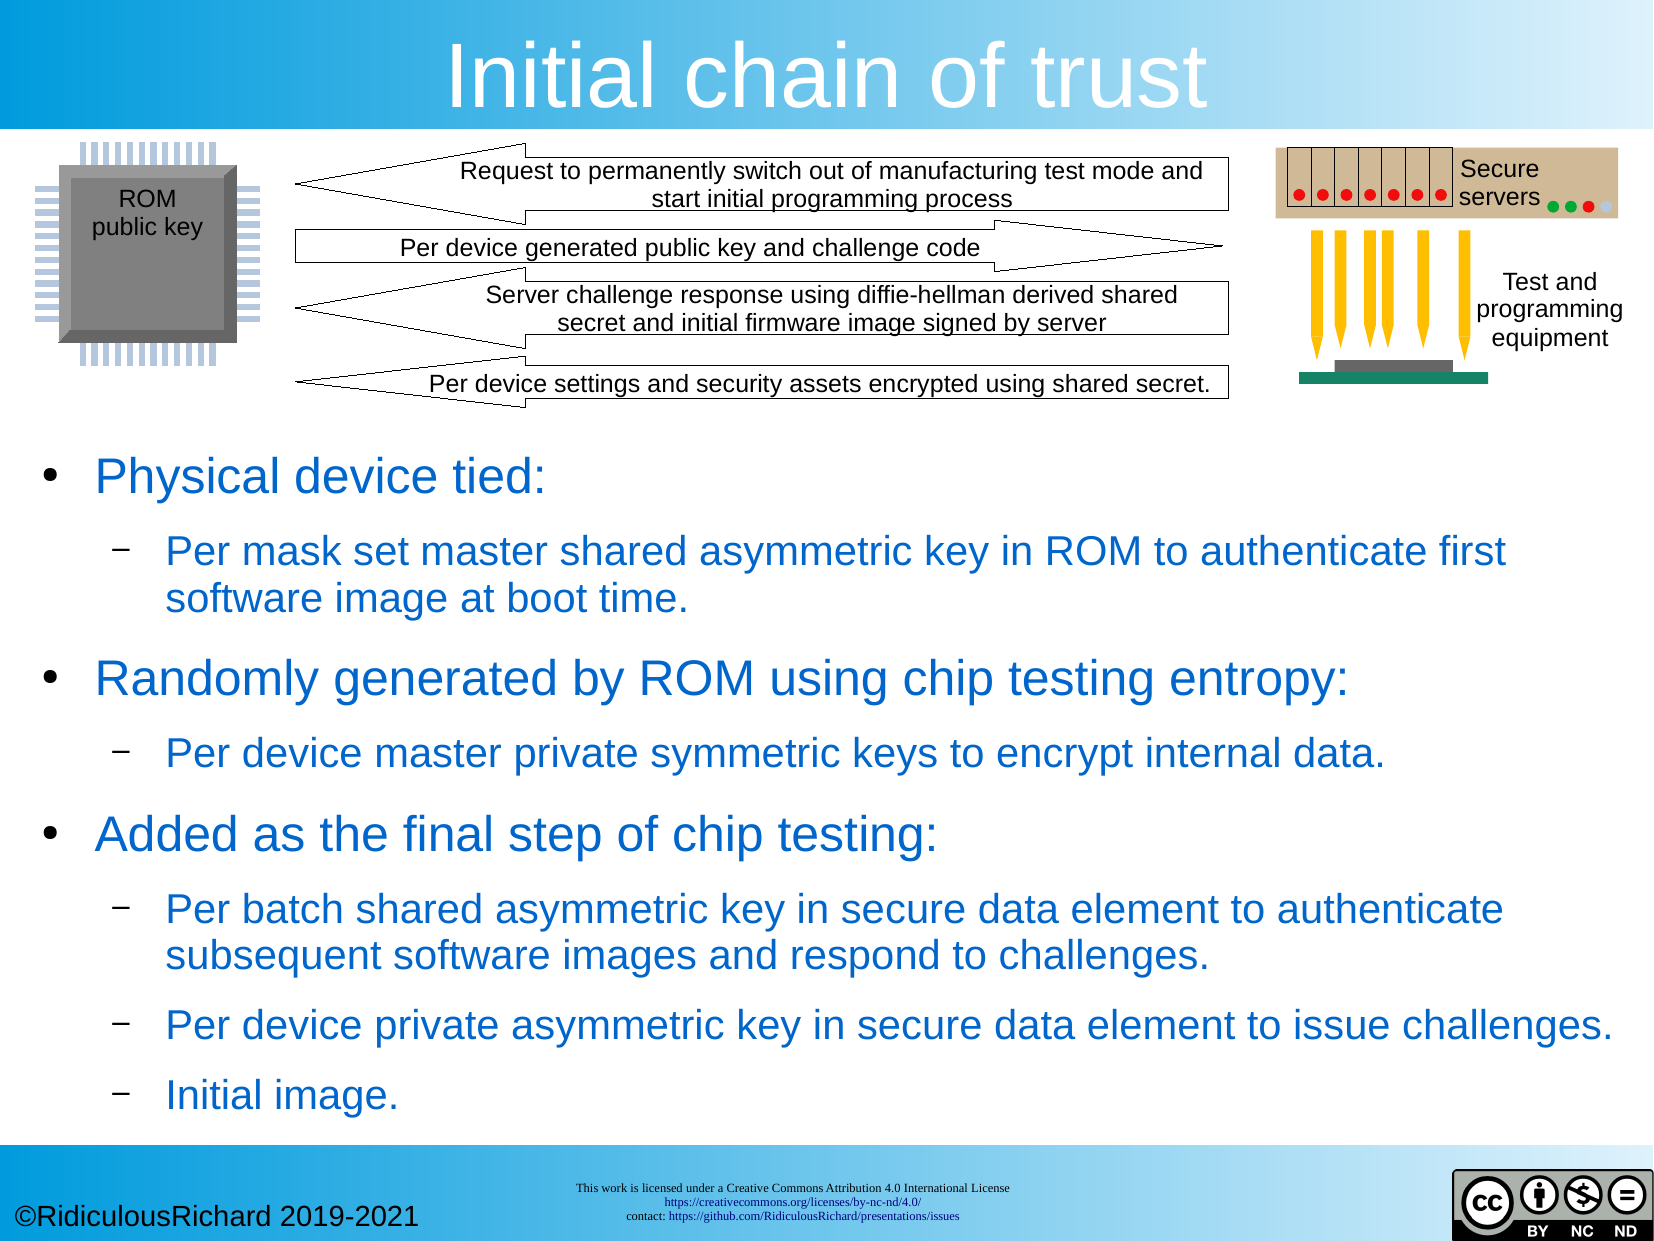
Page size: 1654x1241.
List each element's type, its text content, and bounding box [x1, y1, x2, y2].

text_box Request to permanently switch out of manufacturing test mode and start initial programming process [437, 149, 1229, 221]
text_box [1406, 148, 1429, 206]
text_box [1334, 230, 1347, 349]
text_box [1382, 148, 1405, 206]
text_box [1359, 148, 1381, 206]
text_box [1560, 147, 1619, 219]
title Initial chain of trust [82, 23, 1571, 129]
text_box [1312, 148, 1334, 206]
text_box [1299, 360, 1489, 384]
picture [138, 1146, 142, 1241]
text_box Per device settings and security assets encrypted using shared secret. [413, 362, 1229, 408]
text_box Per device generated public key and challenge code [295, 226, 1087, 272]
text_box Server challenge response using diffie-hellman derived shared secret and initial firmware image signed by server [437, 273, 1229, 345]
text_box Secure servers [1440, 147, 1560, 219]
list Physical device tied: Per mask set master shared asymmetric key in ROM to authenticate first software image at boot time. Randomly generated by ROM using chip testing entropy: Per device master private symmetric keys to encrypt internal data. Added as the final step of chip testing: Per batch shared asymmetric key in secure data element to authenticate subsequent software images and respond to challenges. Per device private asymmetric key in secure data element to issue challenges. Initial image. [23, 448, 1630, 1134]
text_box ROM public key [70, 177, 225, 249]
text_box [1275, 147, 1440, 219]
text_box [1417, 230, 1430, 349]
text_box [1381, 230, 1394, 349]
text_box [1458, 230, 1471, 259]
text_box [1364, 230, 1376, 349]
text_box Test and programming equipment [1458, 259, 1642, 359]
text_box [1288, 148, 1311, 206]
text_box [1335, 148, 1358, 206]
text_box [1430, 148, 1440, 206]
text_box [58, 165, 237, 343]
picture [1452, 1169, 1654, 1241]
text_box [1311, 230, 1323, 361]
